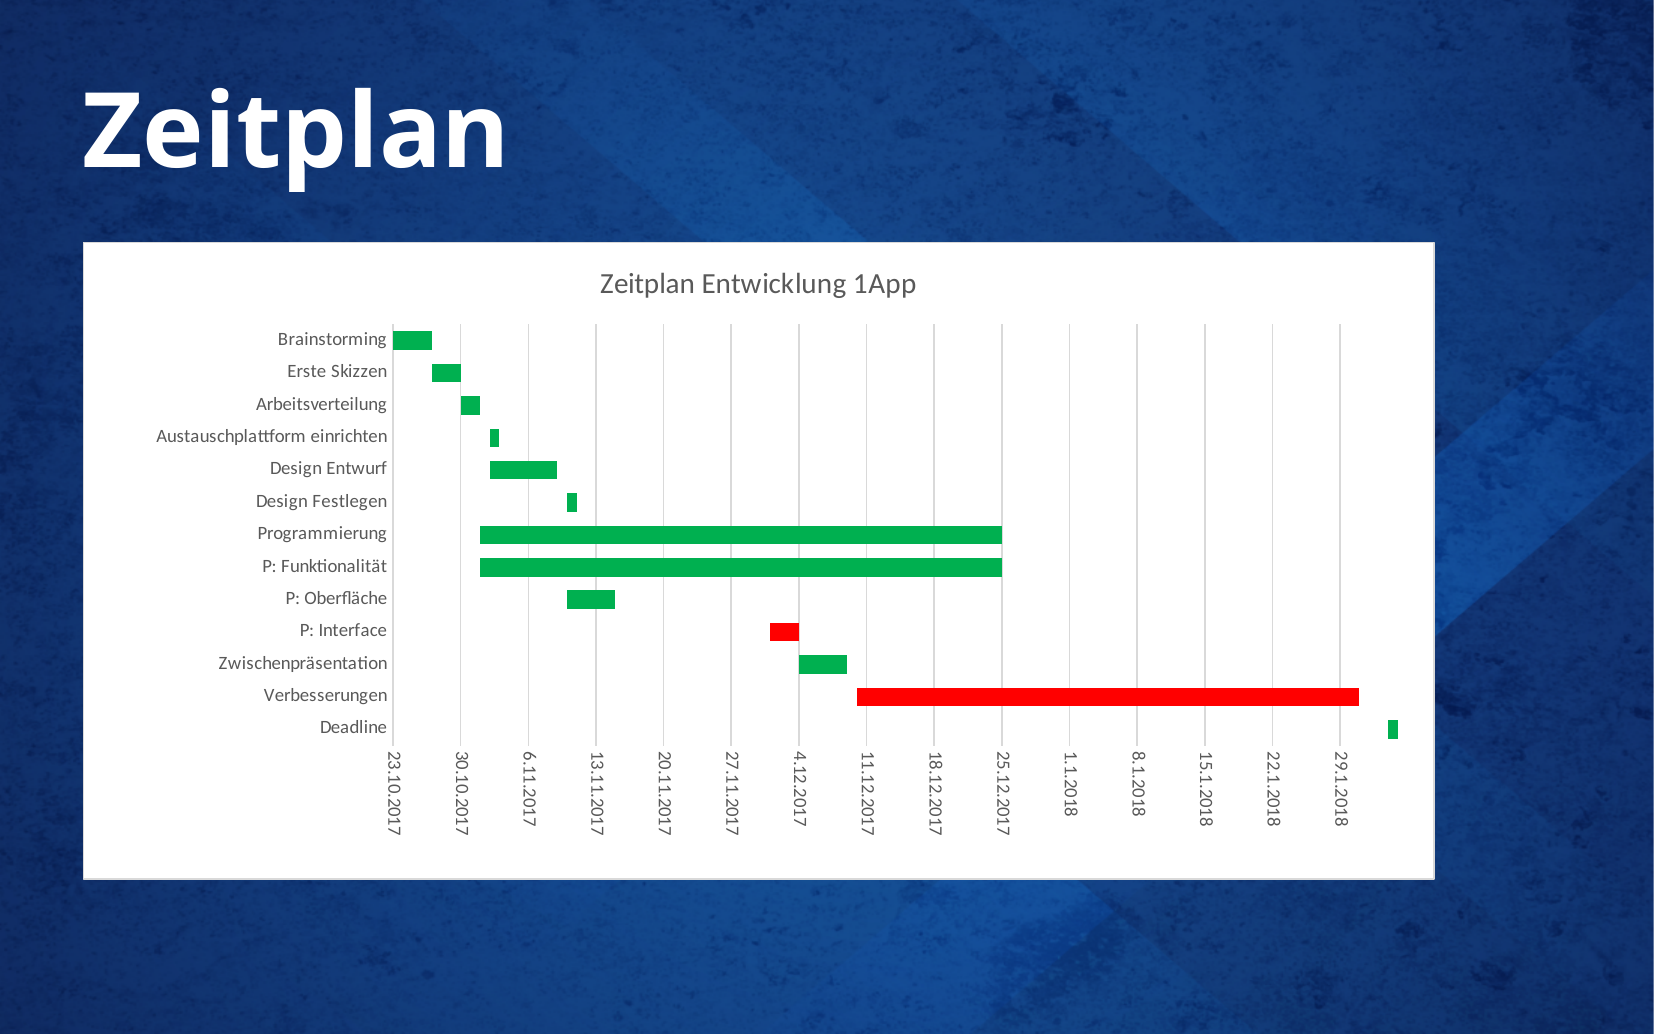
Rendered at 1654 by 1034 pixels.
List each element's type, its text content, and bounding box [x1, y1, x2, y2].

title Zeitplan [82, 41, 1571, 214]
picture [0, 0, 1654, 1034]
chart [82, 241, 1435, 880]
